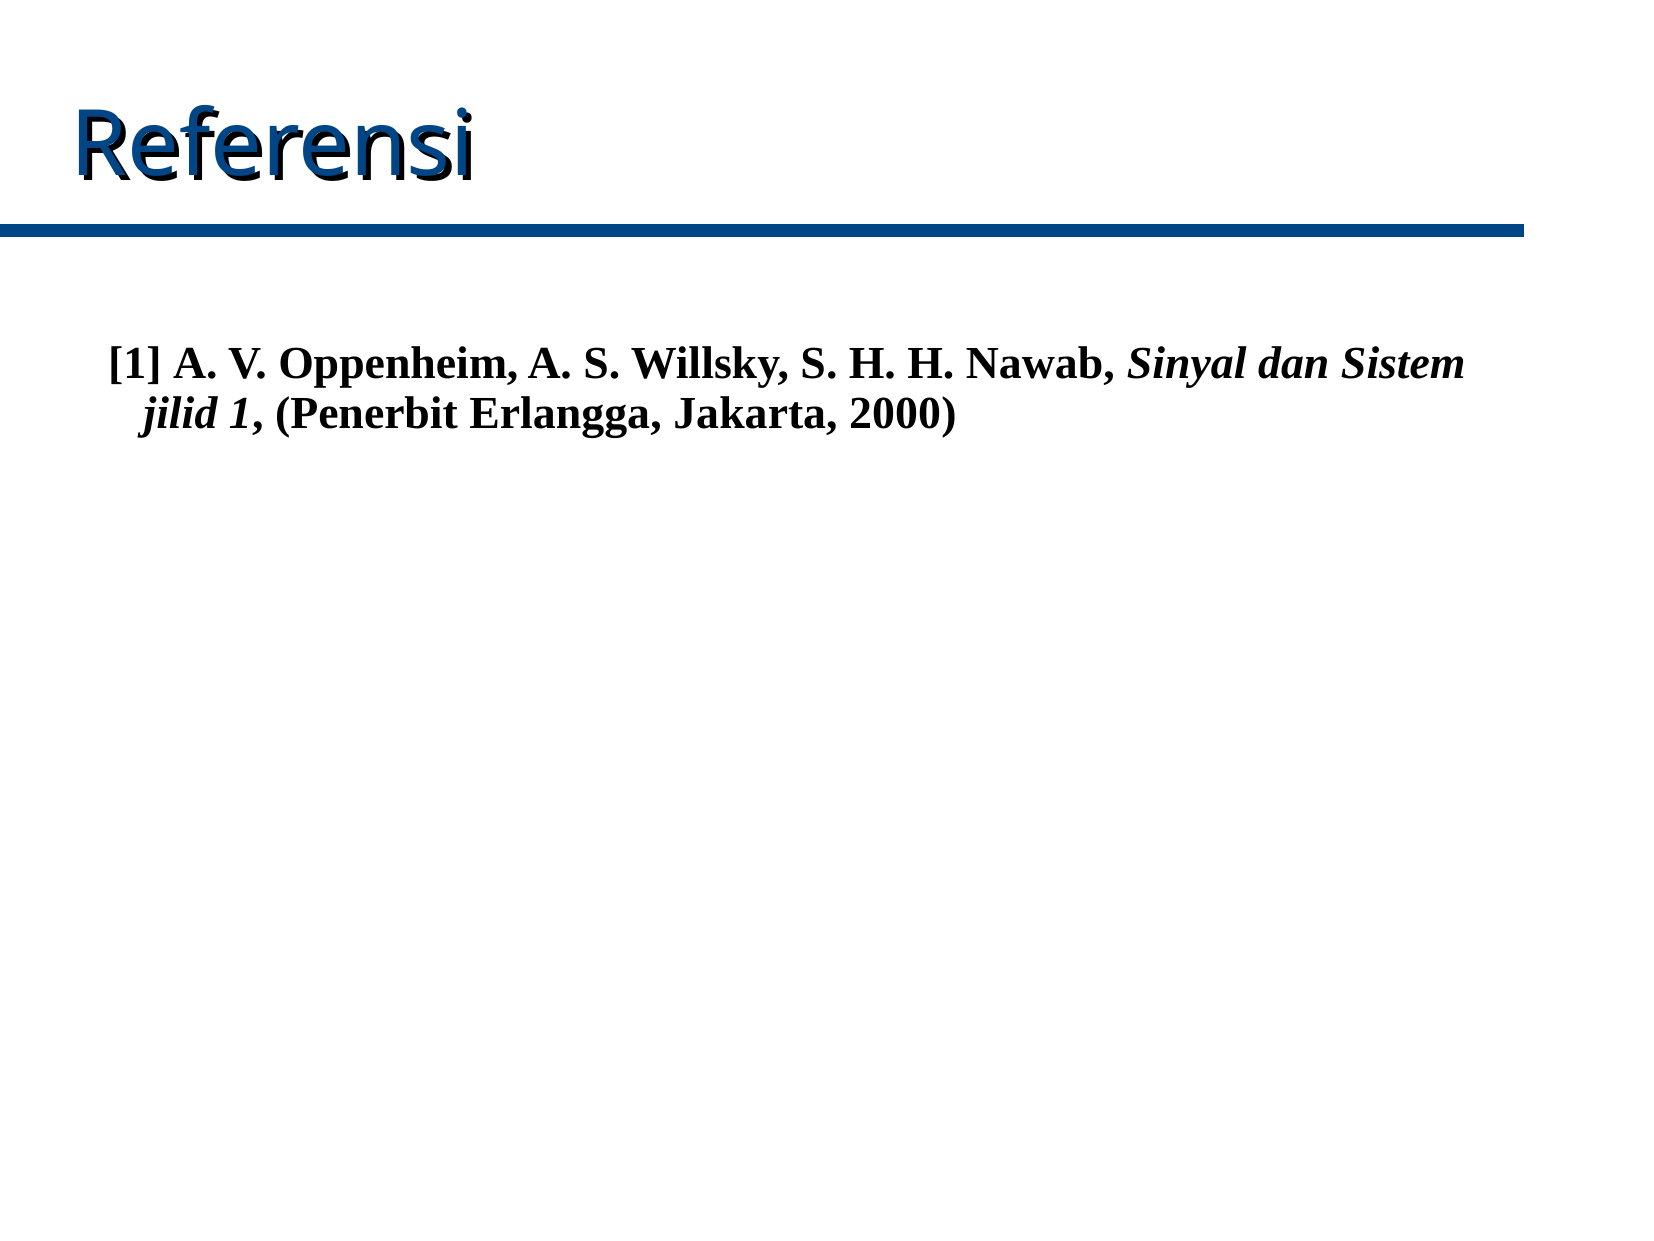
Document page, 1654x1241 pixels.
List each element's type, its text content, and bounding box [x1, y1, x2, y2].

text_box [0, 224, 1524, 237]
text_box A. V. Oppenheim, A. S. Willsky, S. H. H. Nawab, Sinyal dan Sistem jilid 1, (Penerbit Erlangga, Jakarta, 2000) [93, 330, 1546, 480]
subtitle Referensi [70, 83, 1276, 197]
